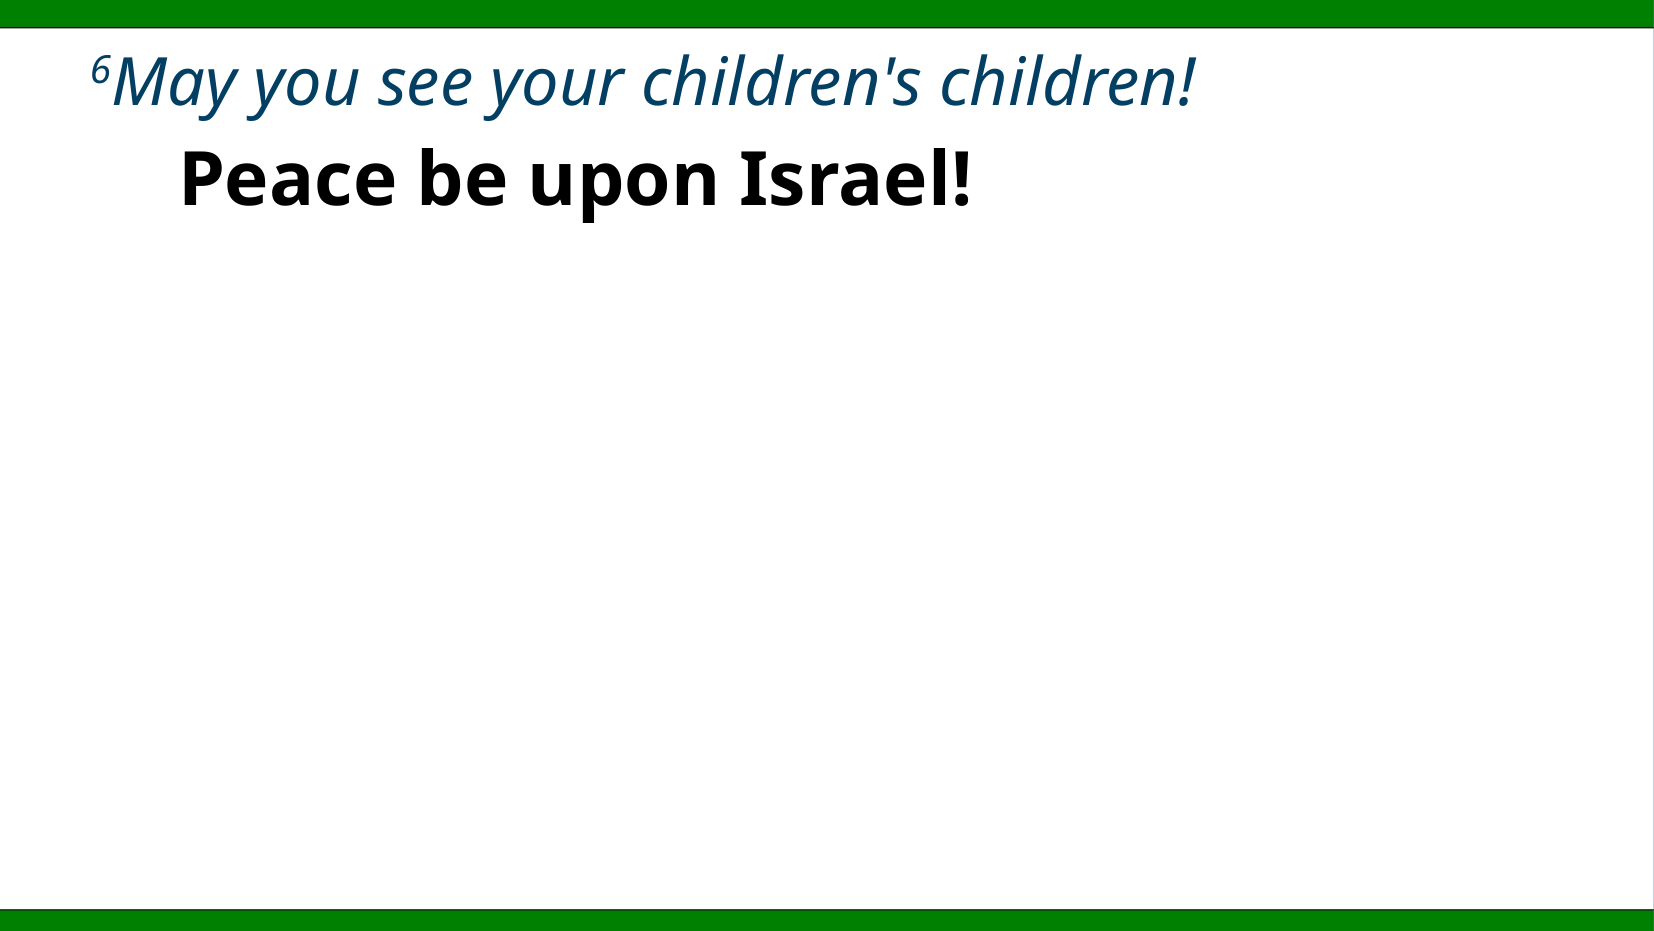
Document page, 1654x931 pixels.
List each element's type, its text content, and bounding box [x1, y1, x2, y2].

picture [0, 0, 1654, 931]
text_box 6May you see your children's children! Peace be upon Israel! [75, 26, 1576, 231]
